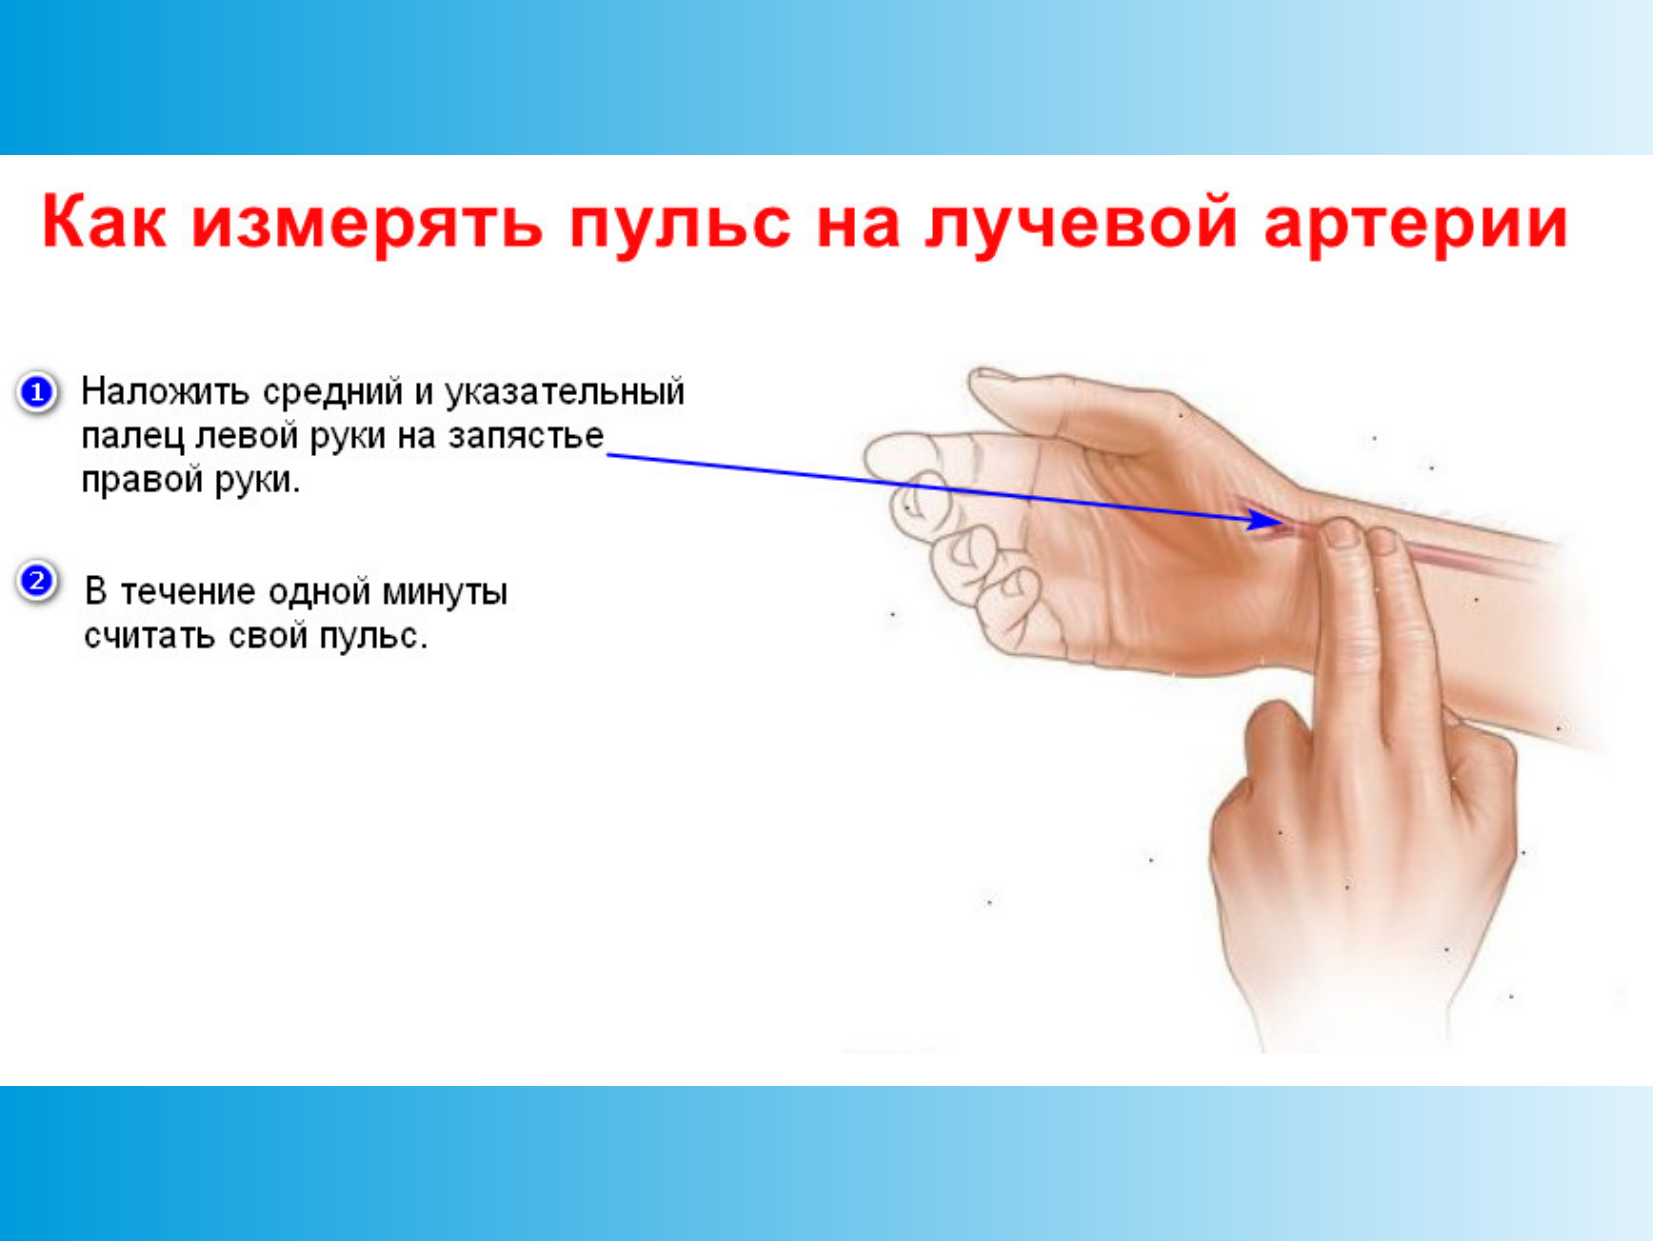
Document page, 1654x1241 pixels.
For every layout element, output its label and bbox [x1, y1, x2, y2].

picture [0, 157, 1630, 1075]
